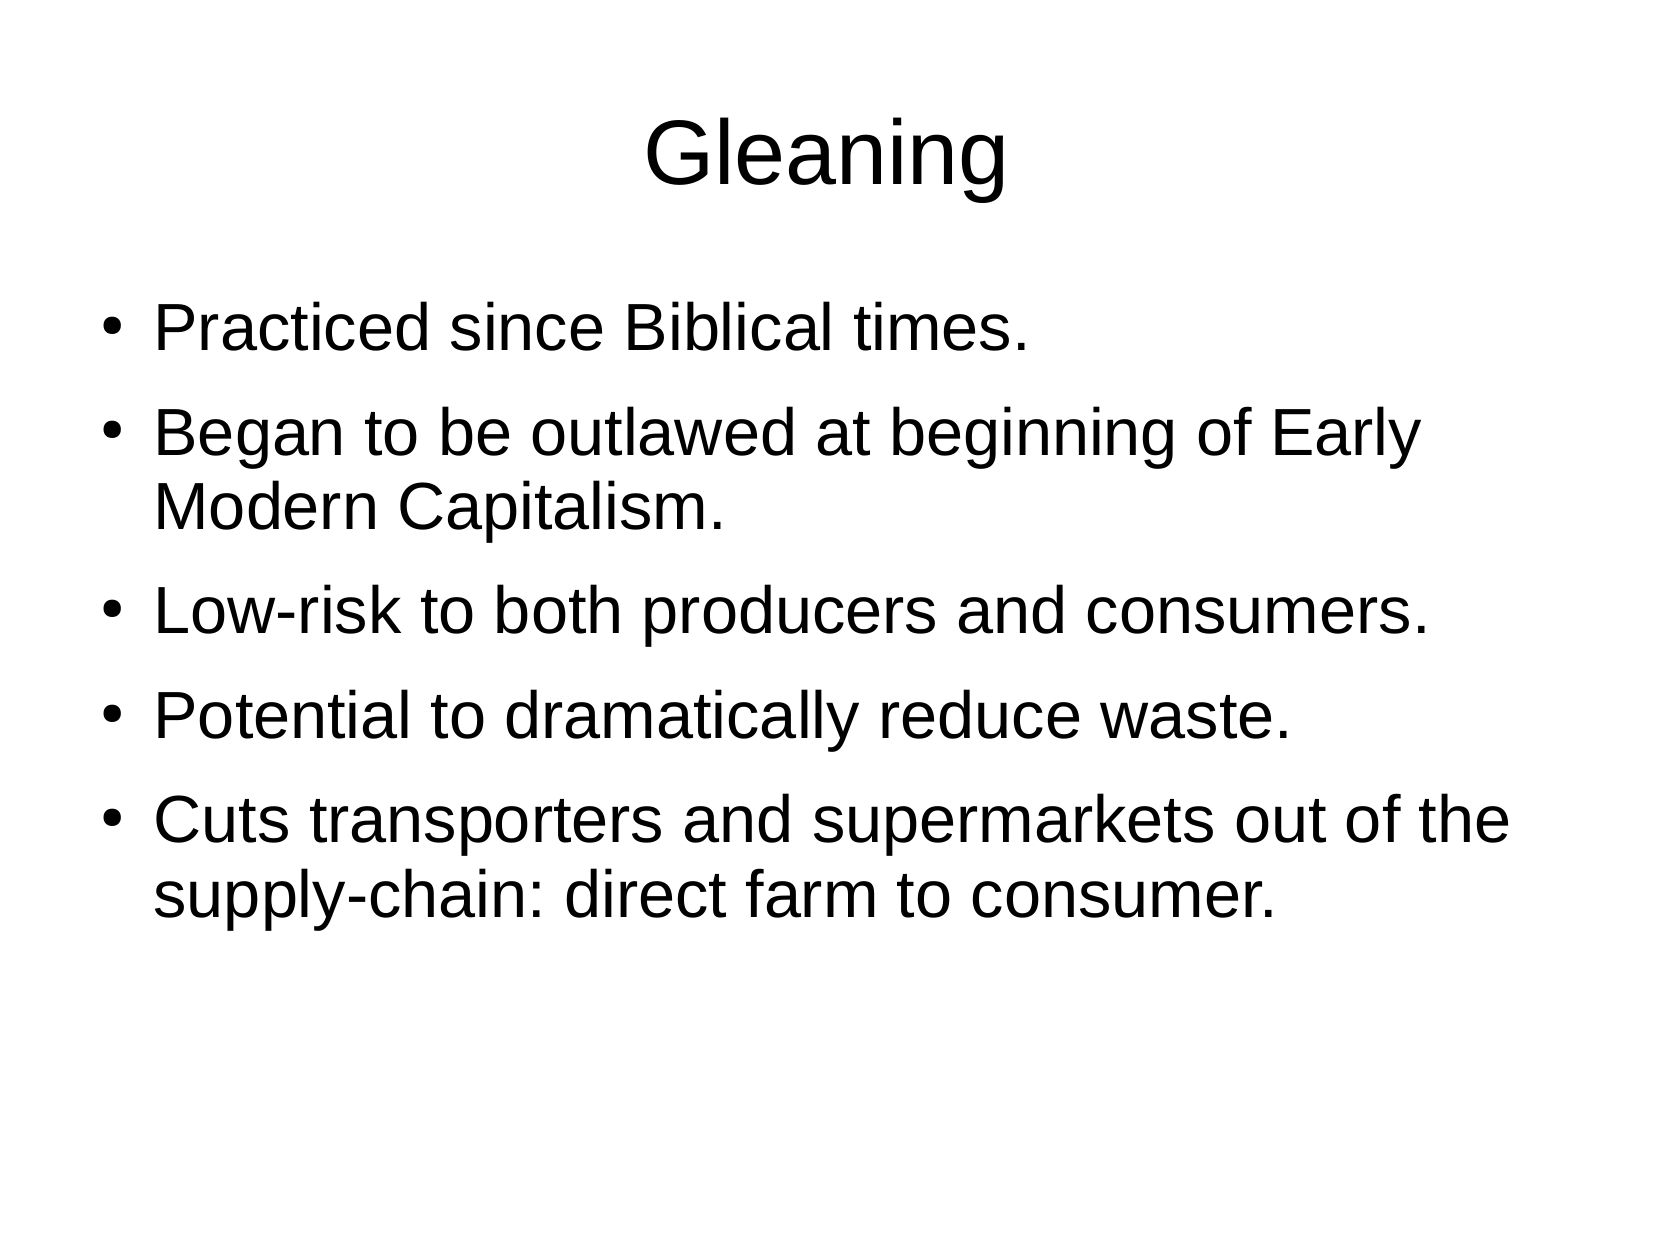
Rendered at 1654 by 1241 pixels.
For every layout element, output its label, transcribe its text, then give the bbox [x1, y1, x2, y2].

list Practiced since Biblical times. Began to be outlawed at beginning of Early Modern Capitalism. Low-risk to both producers and consumers. Potential to dramatically reduce waste. Cuts transporters and supermarkets out of the supply-chain: direct farm to consumer. [82, 290, 1571, 1109]
title Gleaning [82, 49, 1571, 257]
